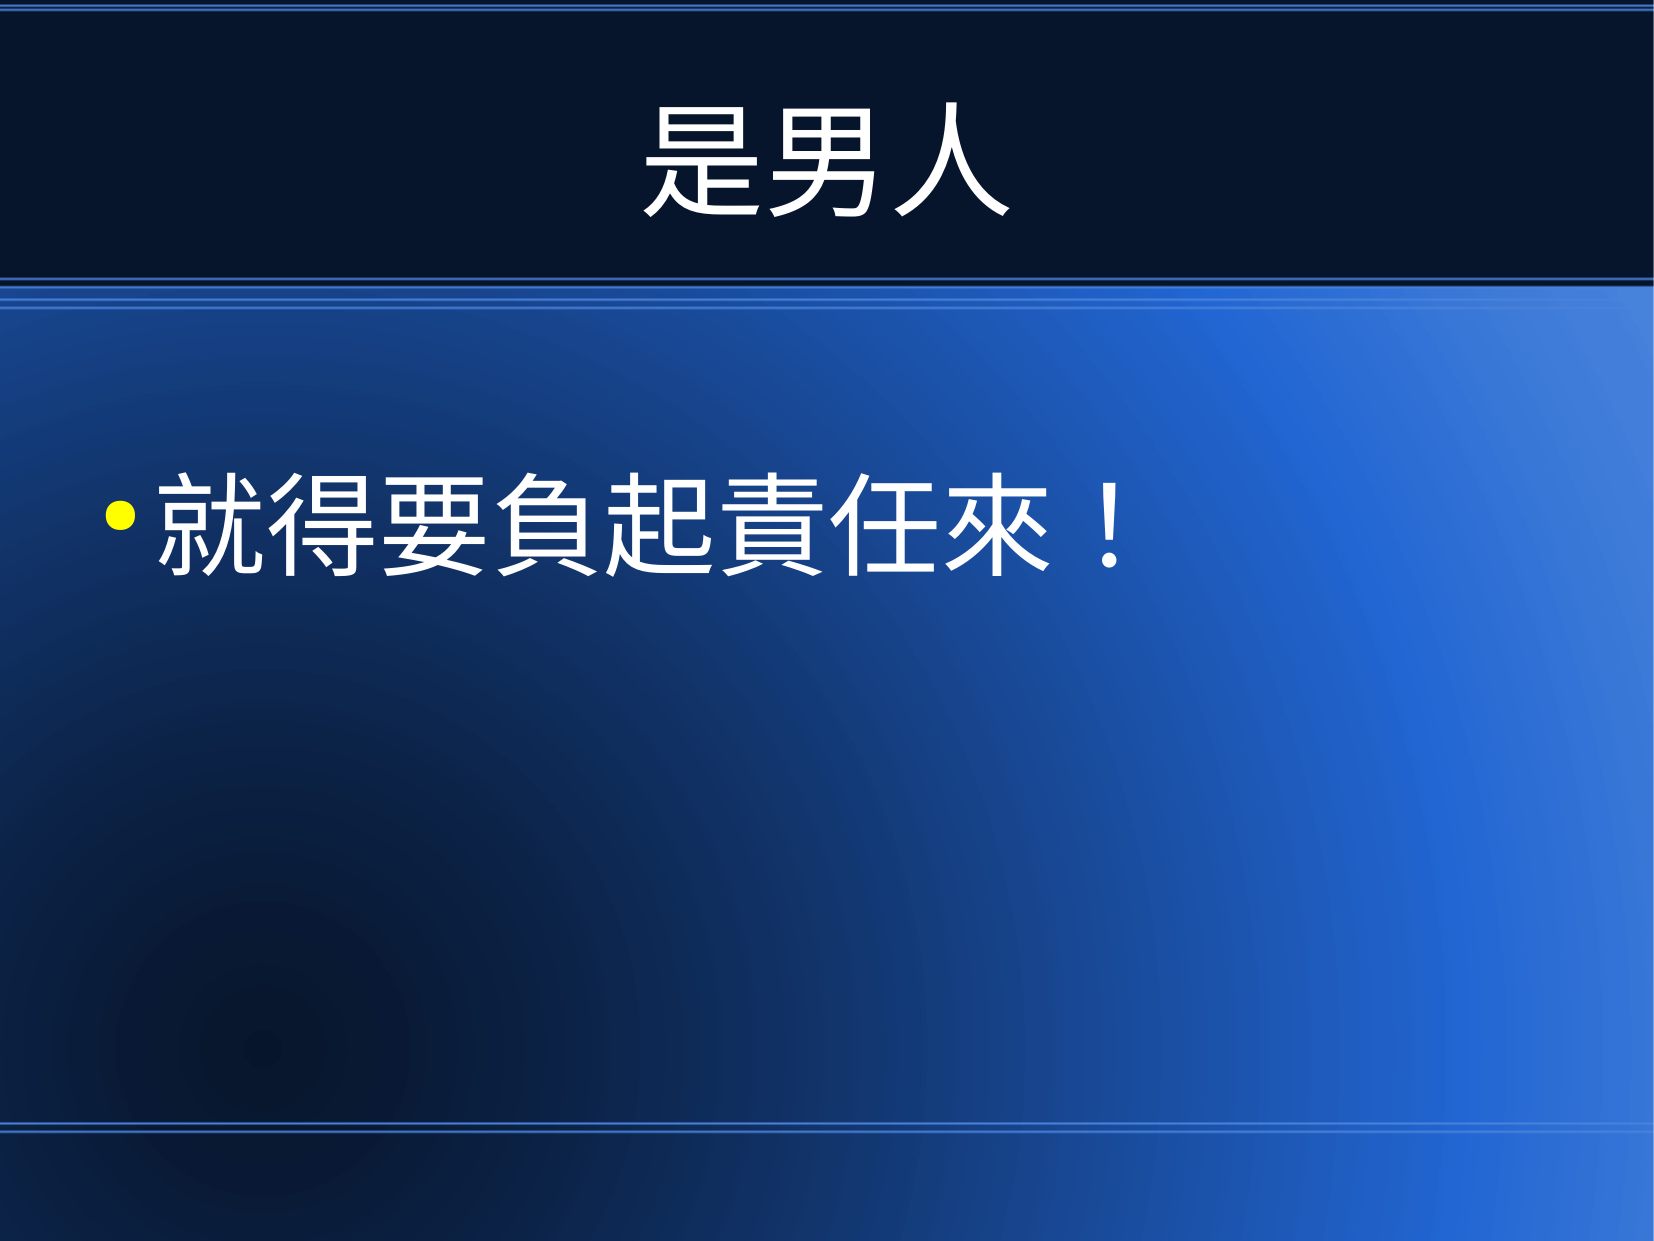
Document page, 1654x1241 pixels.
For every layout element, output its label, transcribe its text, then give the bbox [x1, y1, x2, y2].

picture [0, 0, 1654, 1241]
title 是男人 [82, 49, 1571, 257]
list 就得要負起責任來！ [82, 355, 1571, 1241]
